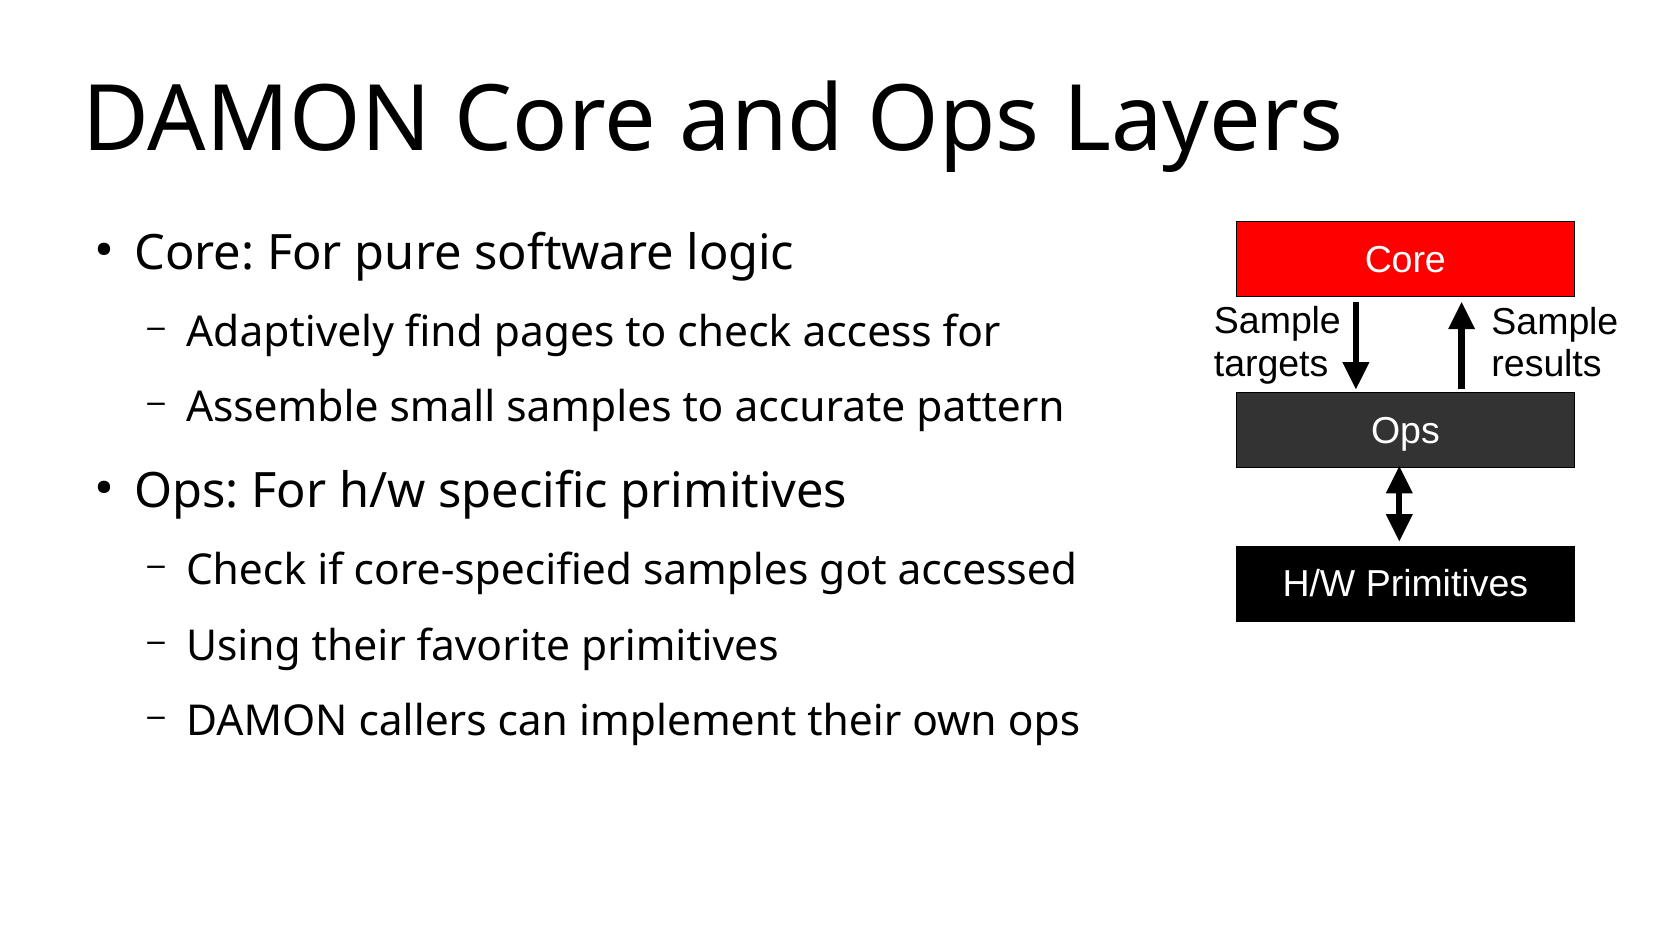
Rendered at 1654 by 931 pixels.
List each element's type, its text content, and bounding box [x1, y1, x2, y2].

text_box Core [1236, 221, 1575, 297]
text_box H/W Primitives [1236, 546, 1575, 622]
text_box Sample results [1476, 292, 1634, 392]
text_box Ops [1236, 392, 1575, 468]
text_box Sample targets [1199, 292, 1356, 392]
title DAMON Core and Ops Layers [82, 37, 1571, 193]
list Core: For pure software logic Adaptively find pages to check access for Assemble small samples to accurate pattern Ops: For h/w specific primitives Check if core-specified samples got accessed Using their favorite primitives DAMON callers can implement their own ops [82, 217, 1201, 758]
